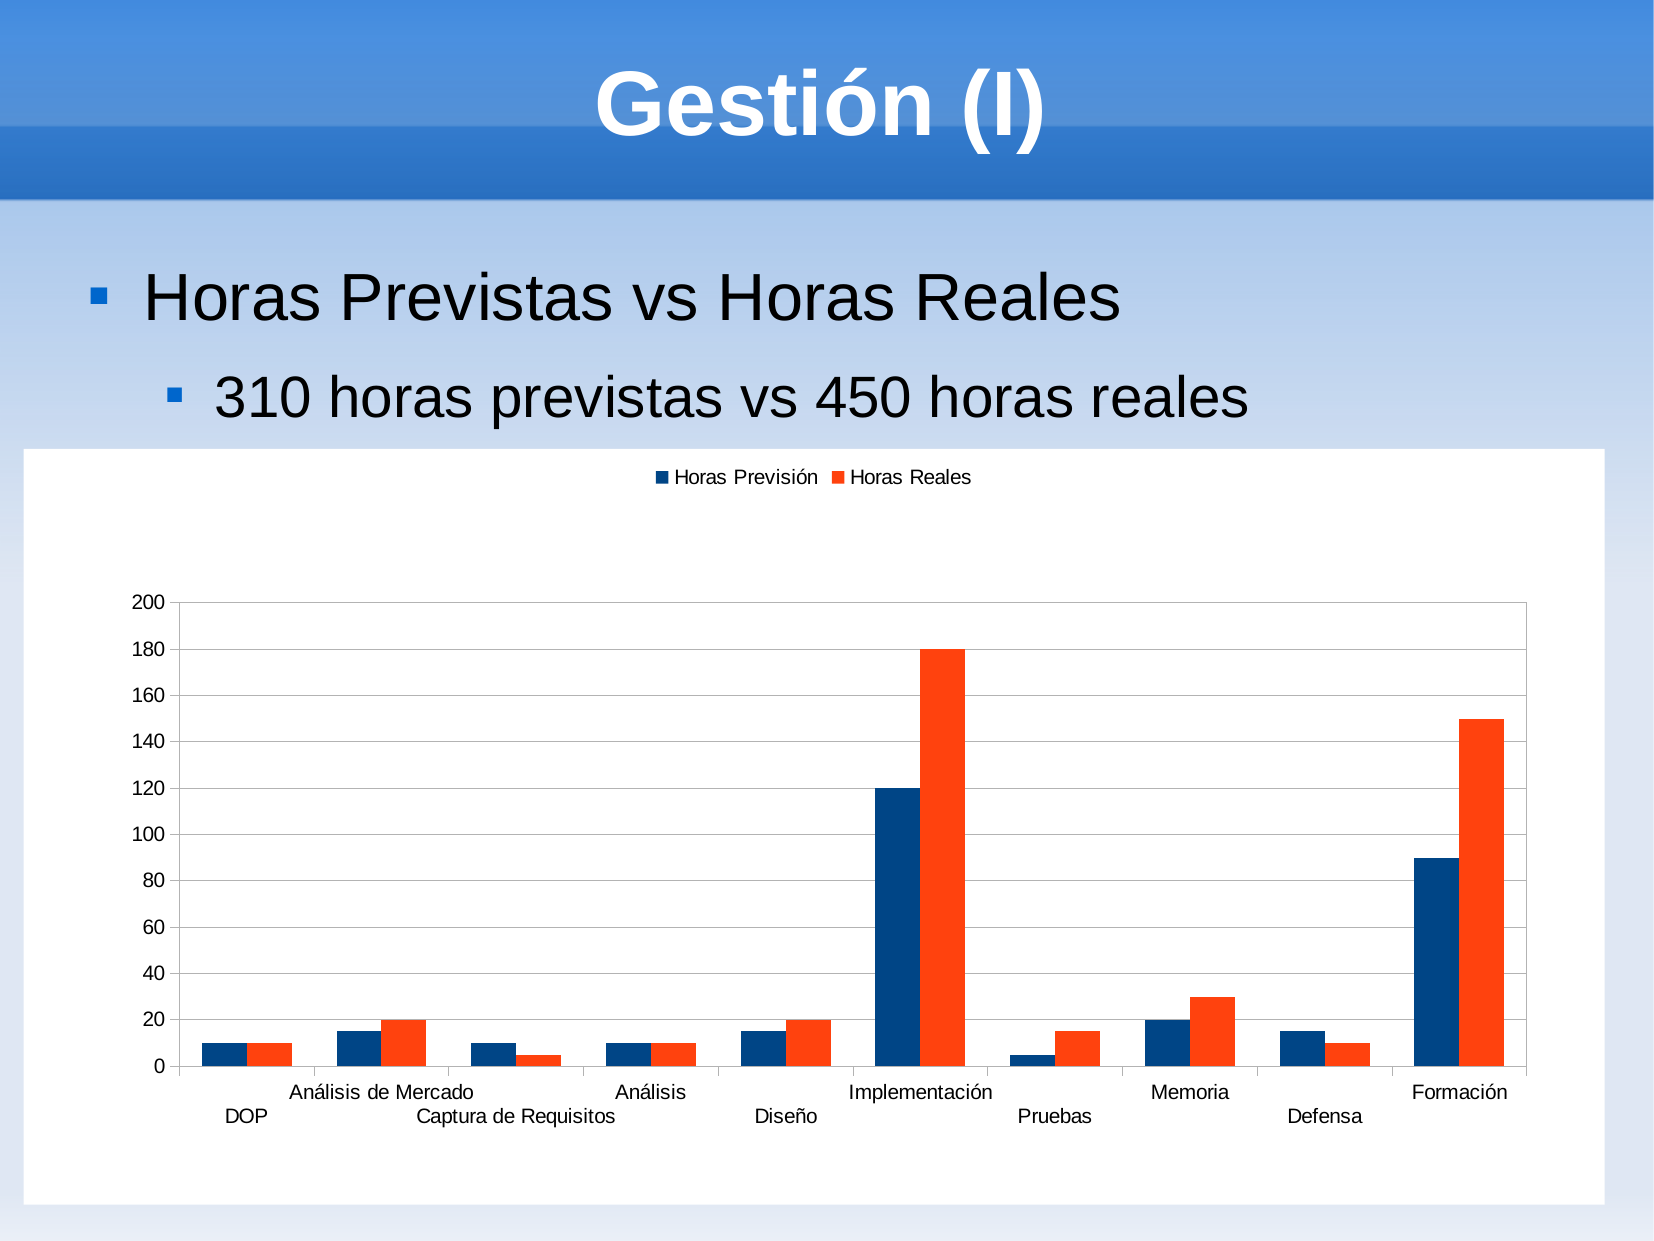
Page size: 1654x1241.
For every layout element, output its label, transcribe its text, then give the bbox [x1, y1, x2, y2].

picture [0, 0, 1654, 1241]
title Gestión (I) [76, 0, 1565, 208]
list Horas Previstas vs Horas Reales 310 horas previstas vs 450 horas reales [72, 259, 1562, 448]
chart [23, 448, 1605, 1205]
